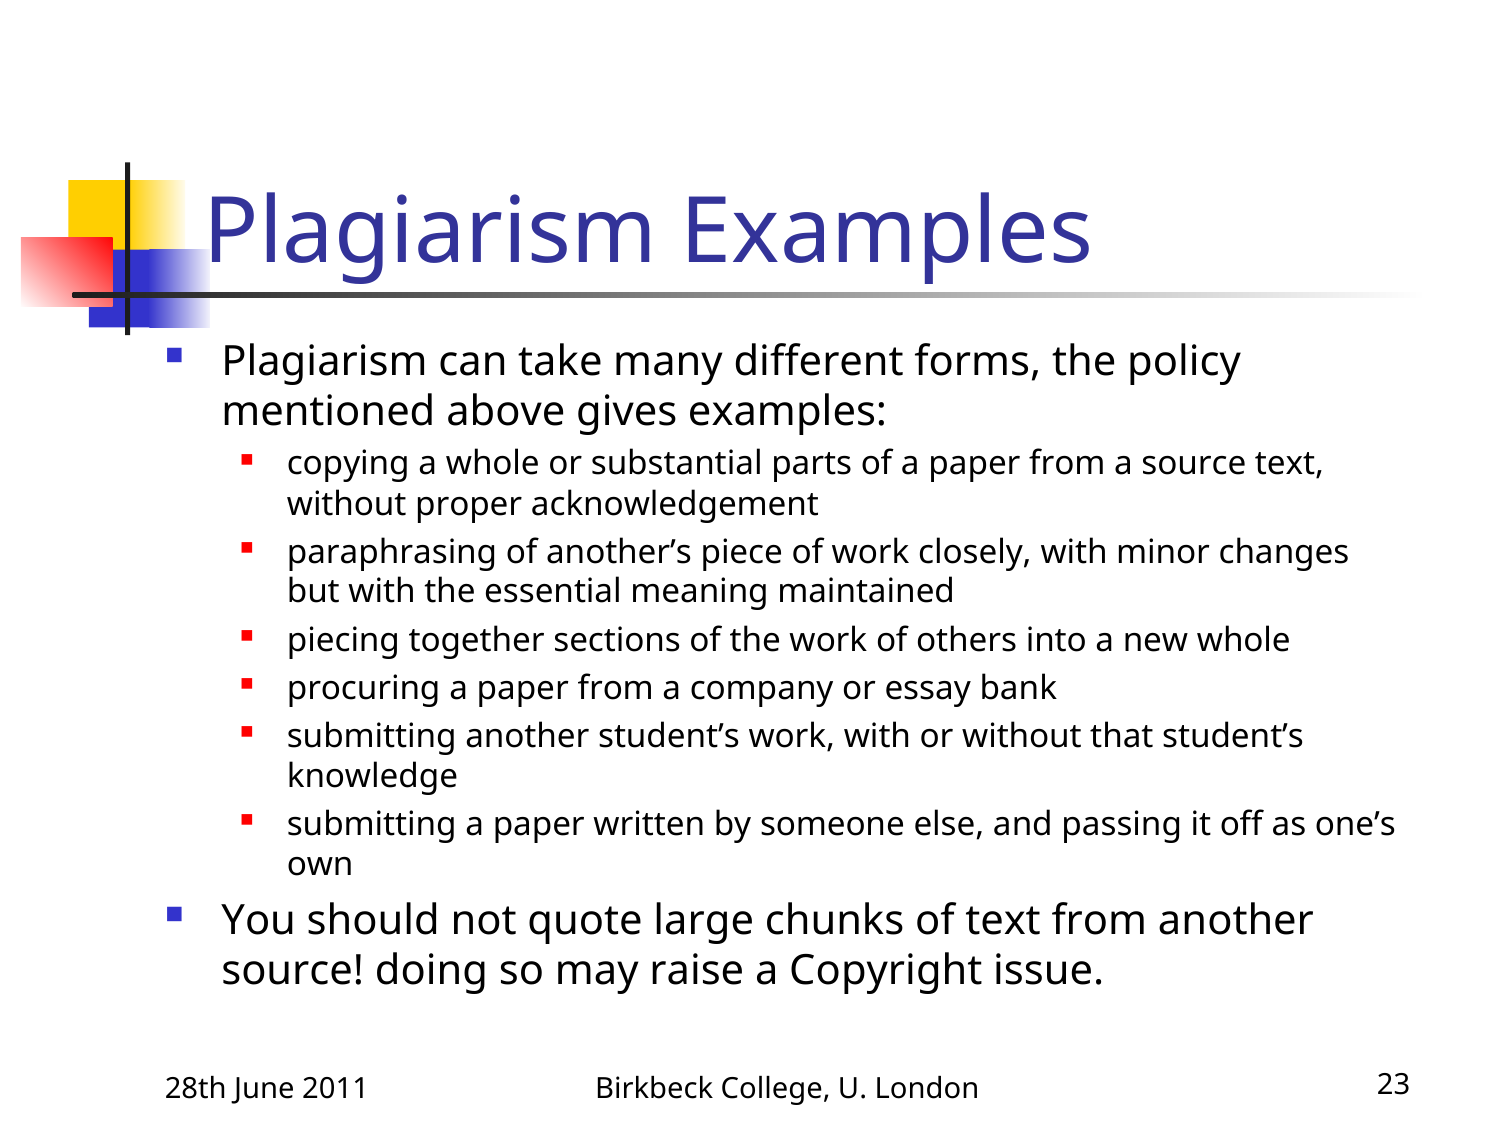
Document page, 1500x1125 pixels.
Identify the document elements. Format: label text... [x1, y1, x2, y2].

list Plagiarism can take many different forms, the policy mentioned above gives examples: copying a whole or substantial parts of a paper from a source text, without proper acknowledgement paraphrasing of another’s piece of work closely, with minor changes but with the essential meaning maintained piecing together sections of the work of others into a new whole procuring a paper from a company or essay bank submitting another student’s work, with or without that student’s knowledge submitting a paper written by someone else, and passing it off as one’s own You should not quote large chunks of text from another source! doing so may raise a Copyright issue. [150, 325, 1426, 1001]
text_box Birkbeck College, U. London [549, 1037, 1026, 1113]
title Plagiarism Examples [188, 101, 1468, 289]
text_box 28th June 2011 [150, 1037, 463, 1113]
text_box <number> [1112, 1037, 1426, 1113]
